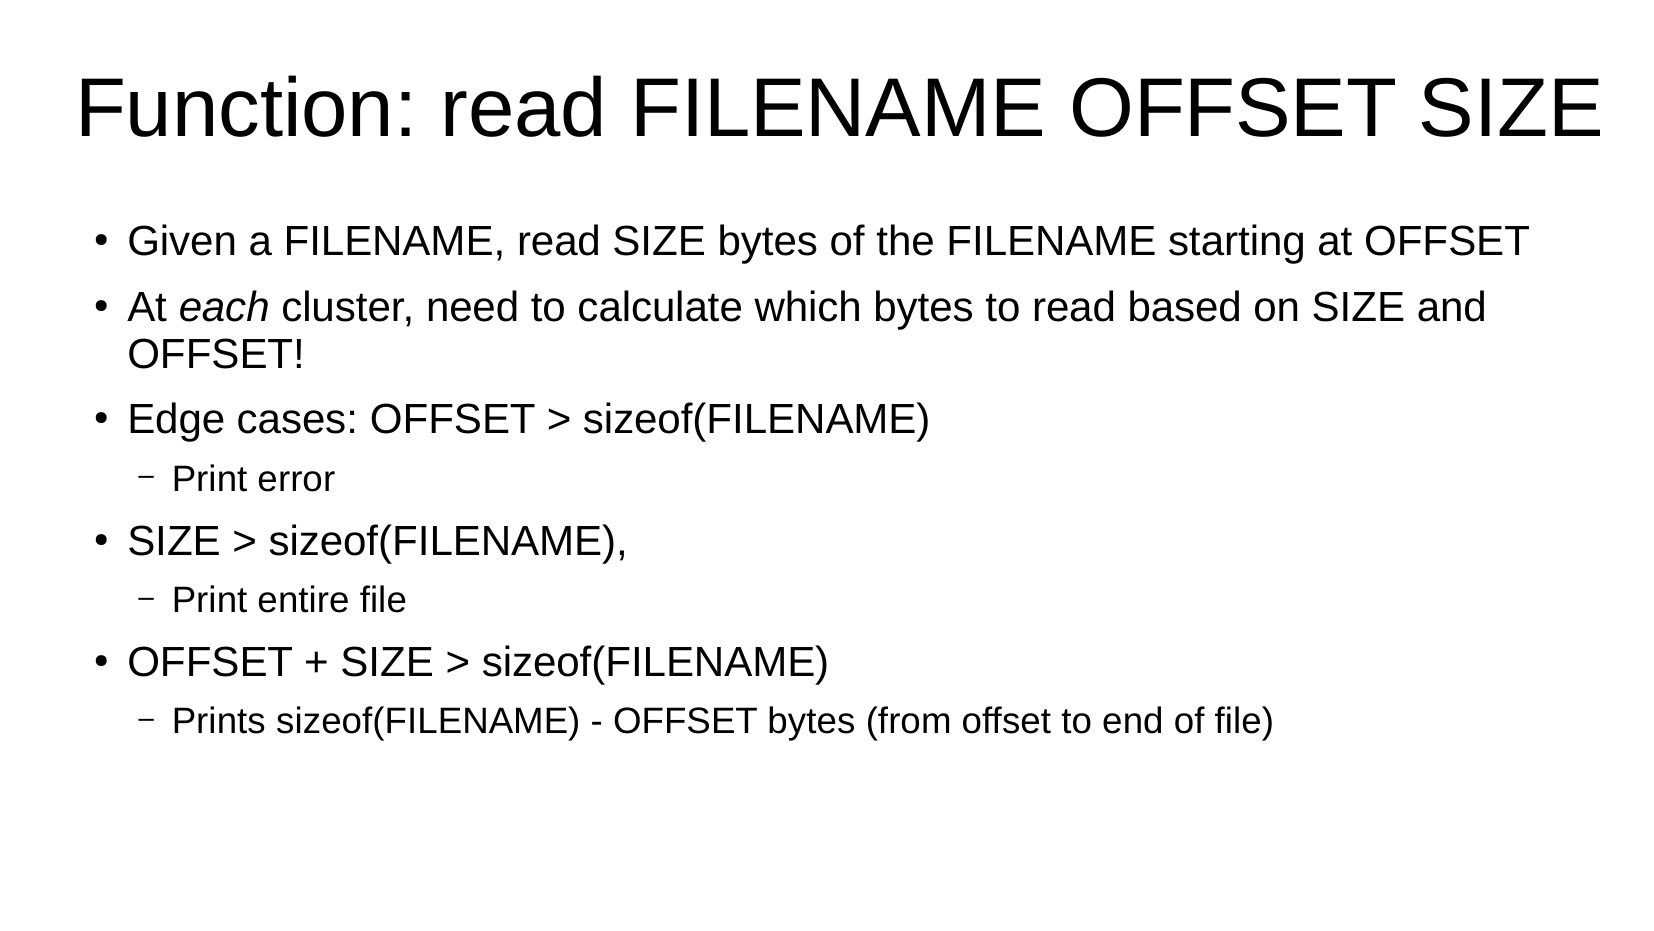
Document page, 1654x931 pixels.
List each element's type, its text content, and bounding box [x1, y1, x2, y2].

title Function: read FILENAME OFFSET SIZE [45, 60, 1636, 154]
list Given a FILENAME, read SIZE bytes of the FILENAME starting at OFFSET At each cluster, need to calculate which bytes to read based on SIZE and OFFSET! Edge cases: OFFSET > sizeof(FILENAME) Print error SIZE > sizeof(FILENAME), Print entire file OFFSET + SIZE > sizeof(FILENAME) Prints sizeof(FILENAME) - OFFSET bytes (from offset to end of file) [82, 217, 1571, 758]
